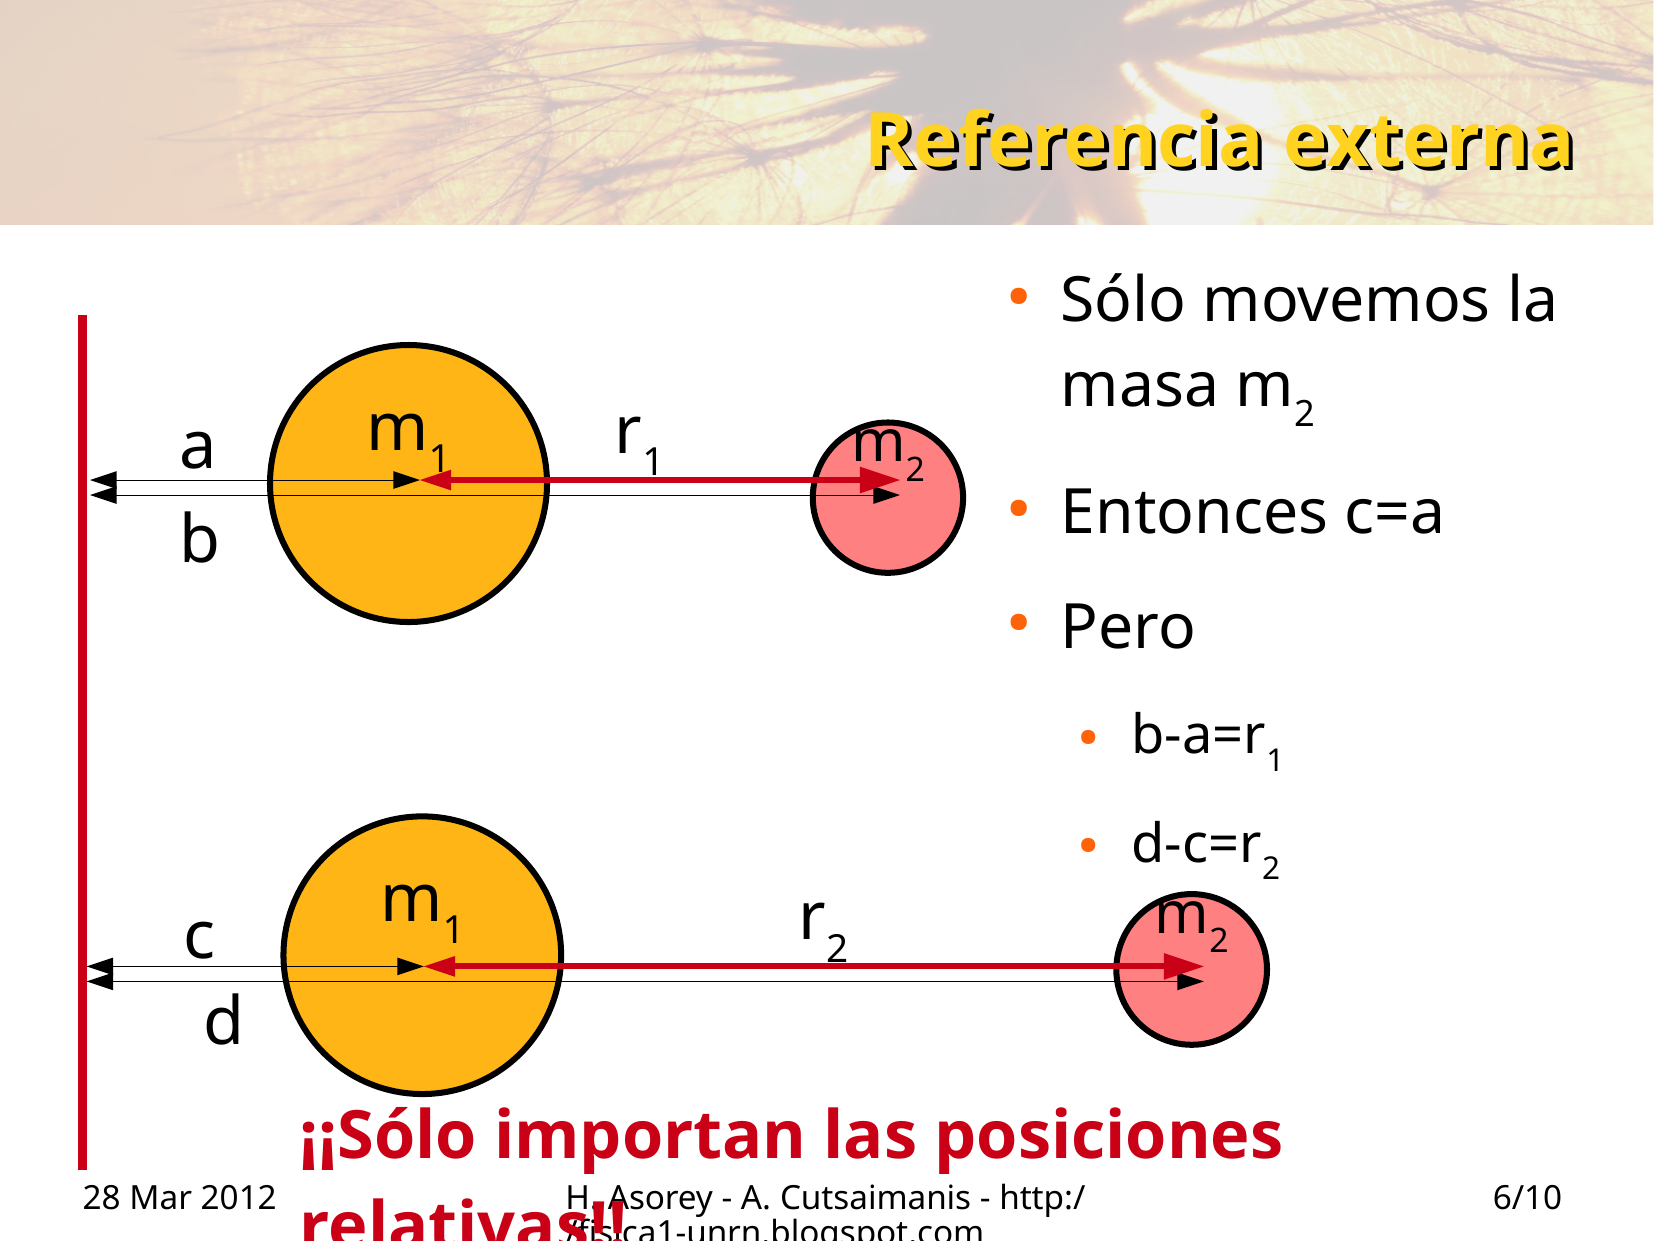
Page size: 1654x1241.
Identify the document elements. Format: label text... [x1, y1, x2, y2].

text_box r1 [600, 375, 751, 491]
text_box m2 [1116, 894, 1268, 1045]
text_box a [165, 390, 261, 483]
text_box m2 [1116, 969, 1177, 981]
list Sólo movemos la masa m2 Entonces c=a Pero b-a=r1 d-c=r2 [990, 255, 1571, 1074]
text_box m1 [270, 345, 547, 480]
text_box m1 [283, 816, 562, 966]
text_box m2 [812, 483, 873, 495]
text_box ¡¡Sólo importan las posiciones relativas!! [285, 1080, 1621, 1186]
text_box c [168, 879, 264, 982]
text_box b [165, 483, 261, 586]
picture [0, 0, 1654, 225]
list Sólo movemos la masa m2 Entonces c=a Pero b-a=r1 d-c=r2 [990, 969, 1117, 981]
text_box m1 [284, 967, 561, 981]
title Referencia externa [86, 49, 1576, 226]
text_box m1 [270, 481, 548, 495]
text_box m2 [812, 422, 964, 573]
text_box m1 [270, 496, 547, 623]
text_box r2 [783, 861, 934, 977]
text_box d [188, 966, 284, 1069]
text_box m1 [286, 982, 559, 1080]
